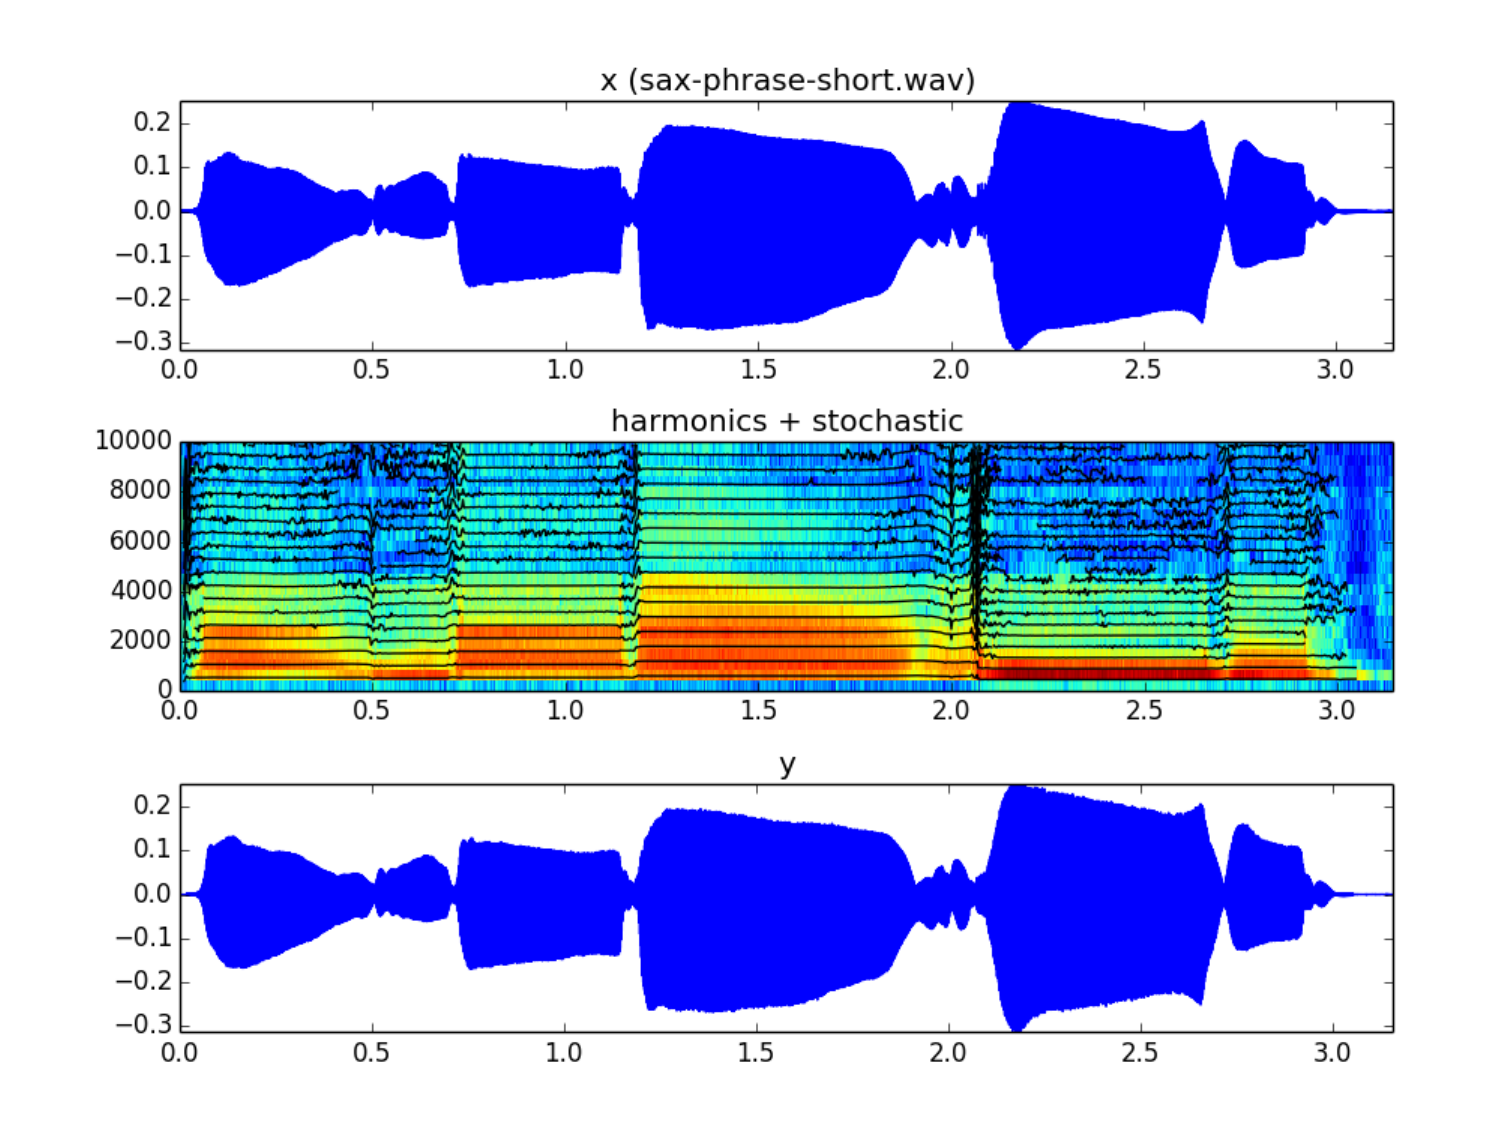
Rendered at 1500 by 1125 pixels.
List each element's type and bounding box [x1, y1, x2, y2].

picture [69, 41, 1420, 1092]
